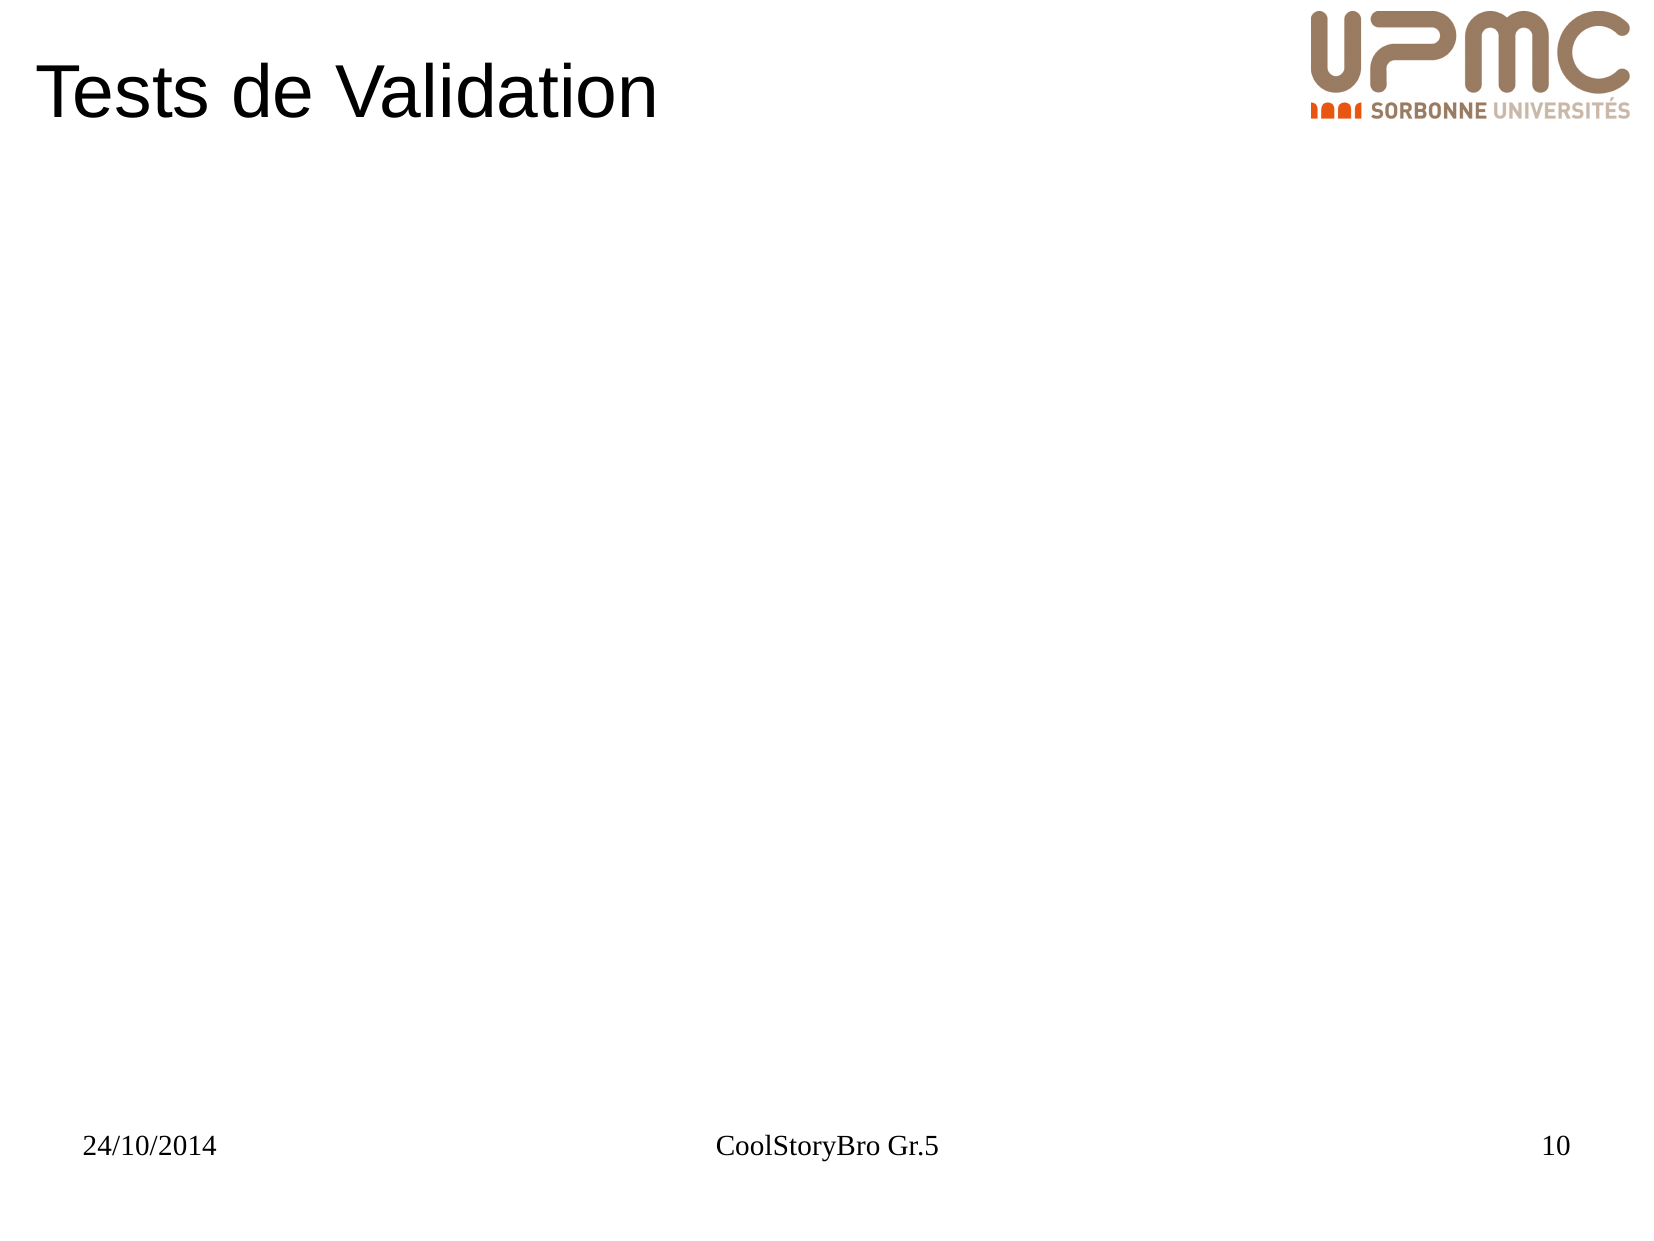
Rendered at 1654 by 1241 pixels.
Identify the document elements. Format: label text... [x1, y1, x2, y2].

title Tests de Validation [35, 23, 1241, 160]
picture [1311, 11, 1630, 120]
